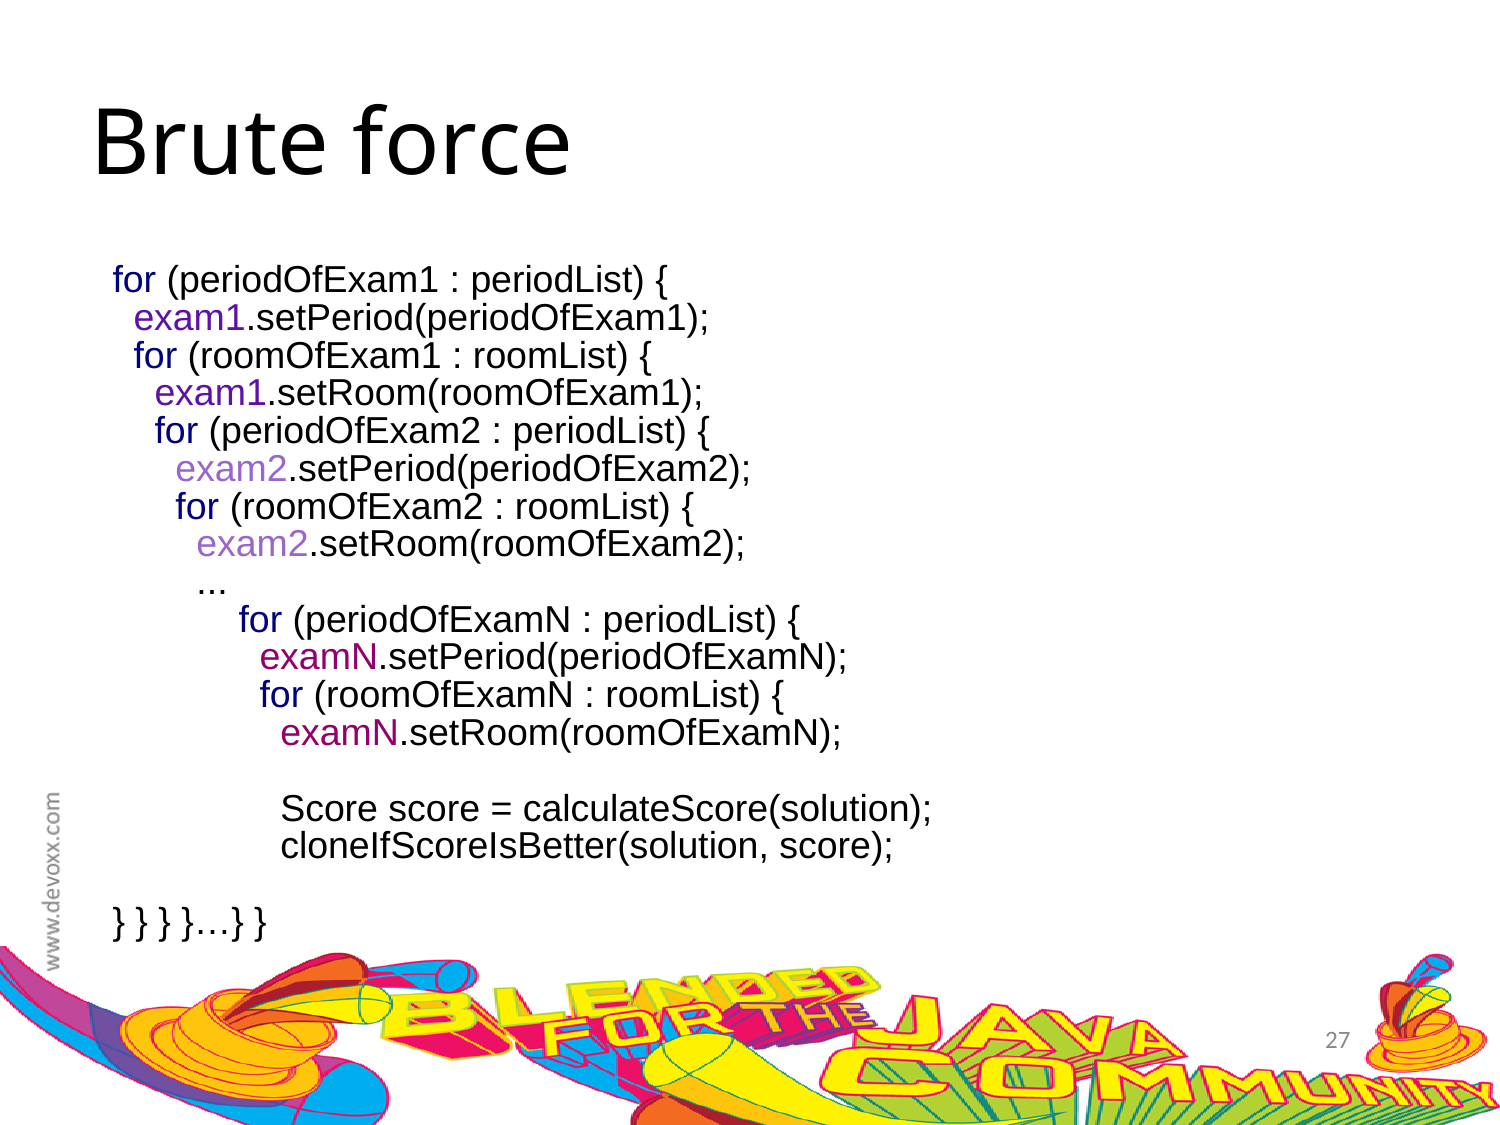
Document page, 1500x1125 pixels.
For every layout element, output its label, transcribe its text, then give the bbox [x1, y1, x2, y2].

text_box for (periodOfExam1 : periodList) { exam1.setPeriod(periodOfExam1); for (roomOfExam1 : roomList) { exam1.setRoom(roomOfExam1); for (periodOfExam2 : periodList) { exam2.setPeriod(periodOfExam2); for (roomOfExam2 : roomList) { exam2.setRoom(roomOfExam2); ... for (periodOfExamN : periodList) { examN.setPeriod(periodOfExamN); for (roomOfExamN : roomList) { examN.setRoom(roomOfExamN); Score score = calculateScore(solution); cloneIfScoreIsBetter(solution, score); } } } }…} } [112, 262, 1388, 947]
picture [0, 757, 1500, 1125]
title Brute force [75, 45, 1426, 233]
